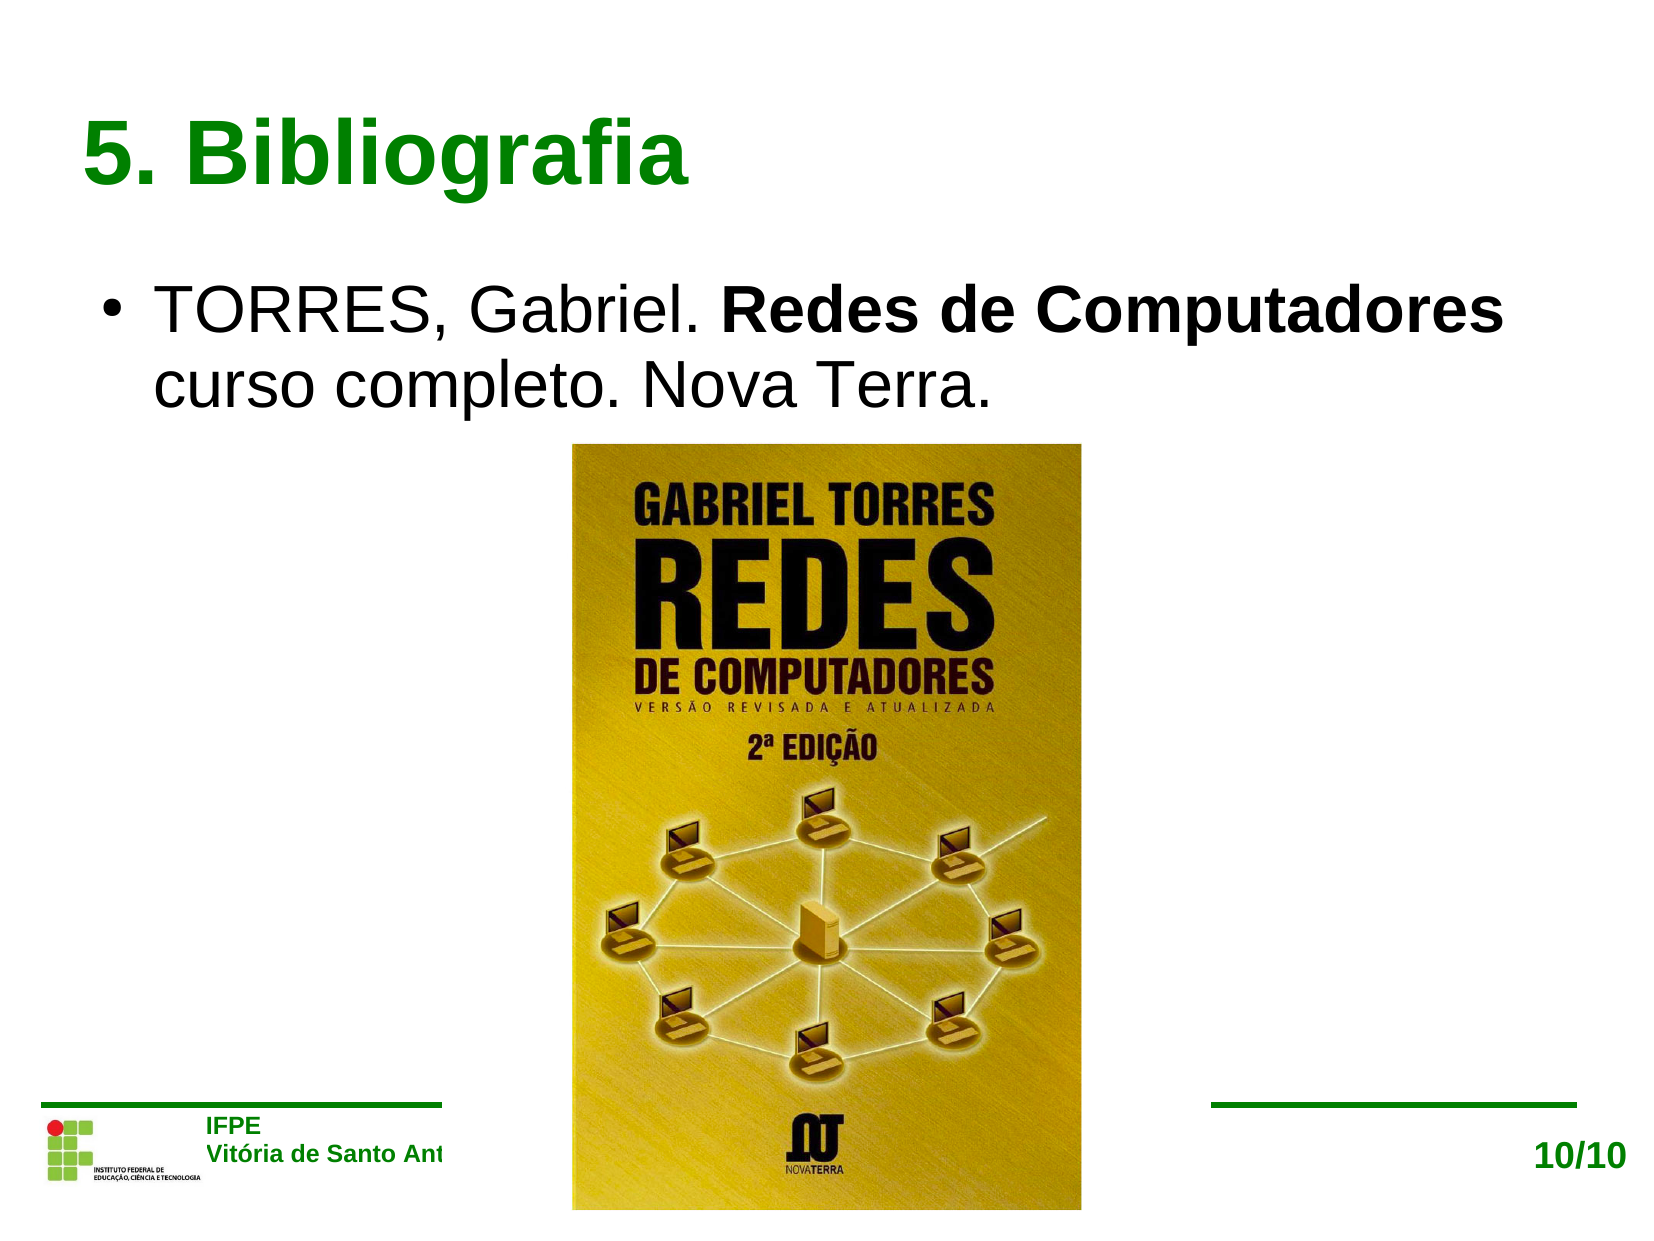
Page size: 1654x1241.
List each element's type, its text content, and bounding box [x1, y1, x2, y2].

list TORRES, Gabriel. Redes de Computadores curso completo. Nova Terra. [82, 272, 1571, 1091]
picture [39, 1111, 207, 1191]
title 5. Bibliografia [82, 49, 1571, 257]
picture [442, 442, 1211, 1211]
